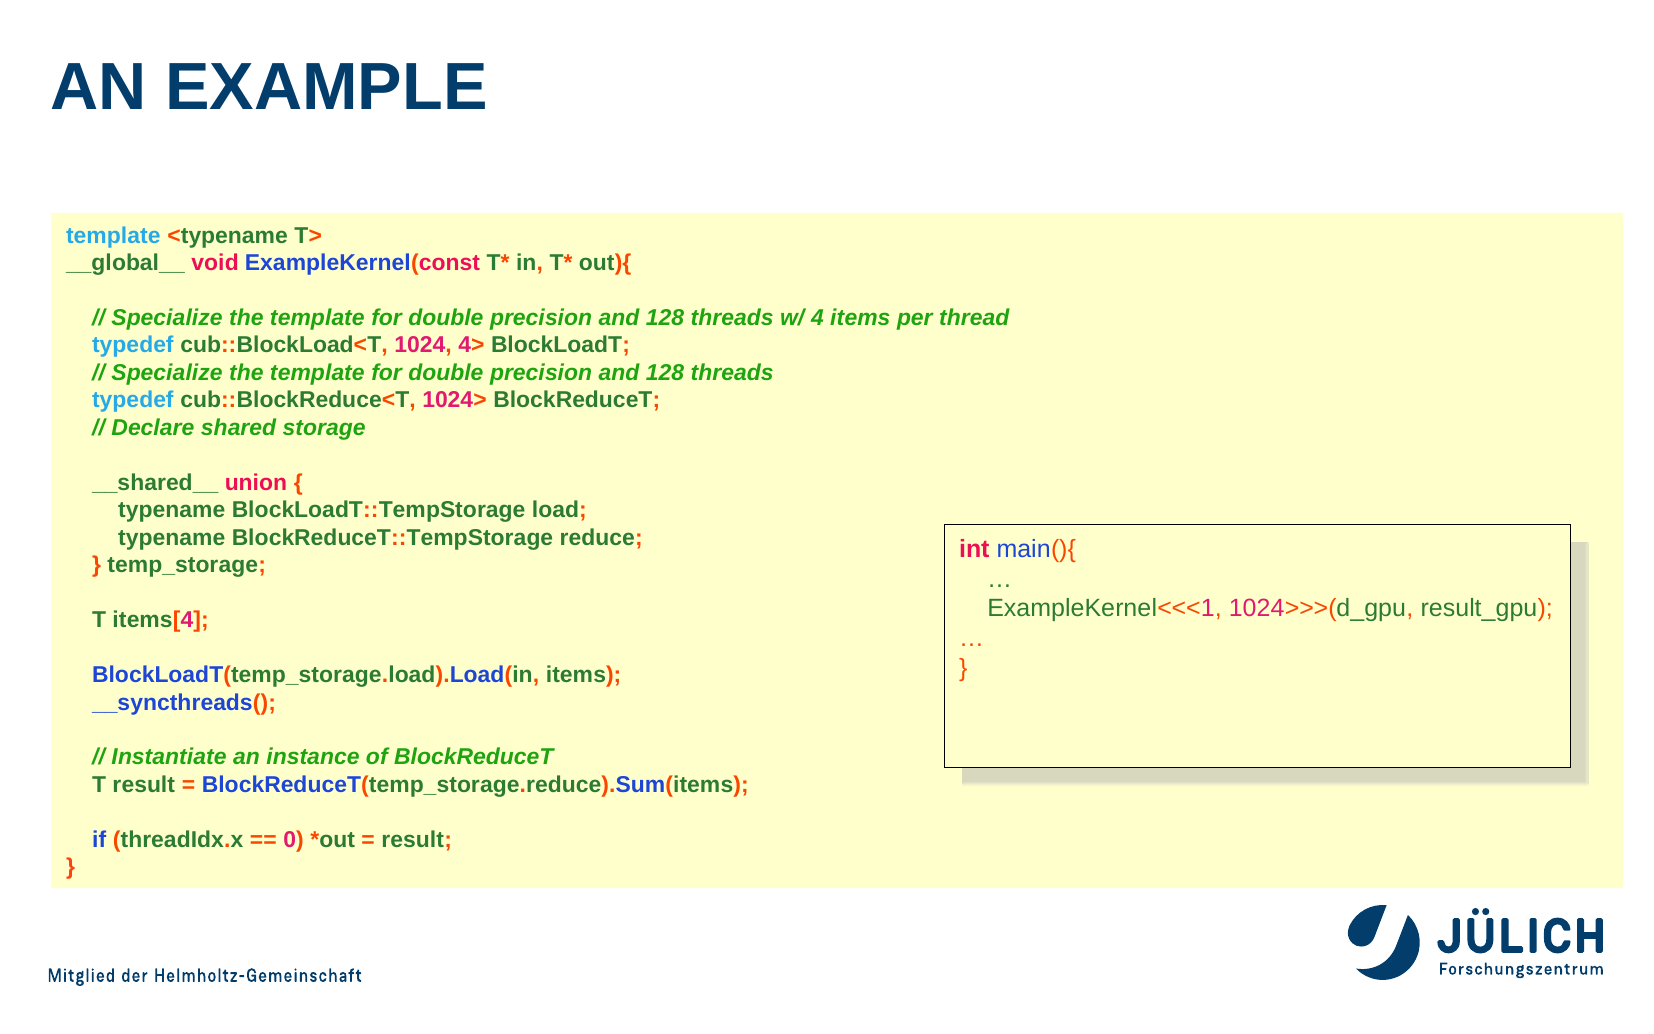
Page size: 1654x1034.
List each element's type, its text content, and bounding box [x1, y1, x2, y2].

title An Example [50, 48, 1604, 219]
text_box int main(){ … ExampleKernel<<<1, 1024>>>(d_gpu, result_gpu); … } [944, 524, 1571, 768]
text_box template <typename T> __global__ void ExampleKernel(const T* in, T* out){ // Specialize the template for double precision and 128 threads w/ 4 items per thread typedef cub::BlockLoad<T, 1024, 4> BlockLoadT; // Specialize the template for double precision and 128 threads typedef cub::BlockReduce<T, 1024> BlockReduceT; // Declare shared storage __shared__ union { typename BlockLoadT::TempStorage load; typename BlockReduceT::TempStorage reduce; } temp_storage; T items[4]; BlockLoadT(temp_storage.load).Load(in, items); __syncthreads(); // Instantiate an instance of BlockReduceT T result = BlockReduceT(temp_storage.reduce).Sum(items); if (threadIdx.x == 0) *out = result; } [51, 212, 1624, 889]
